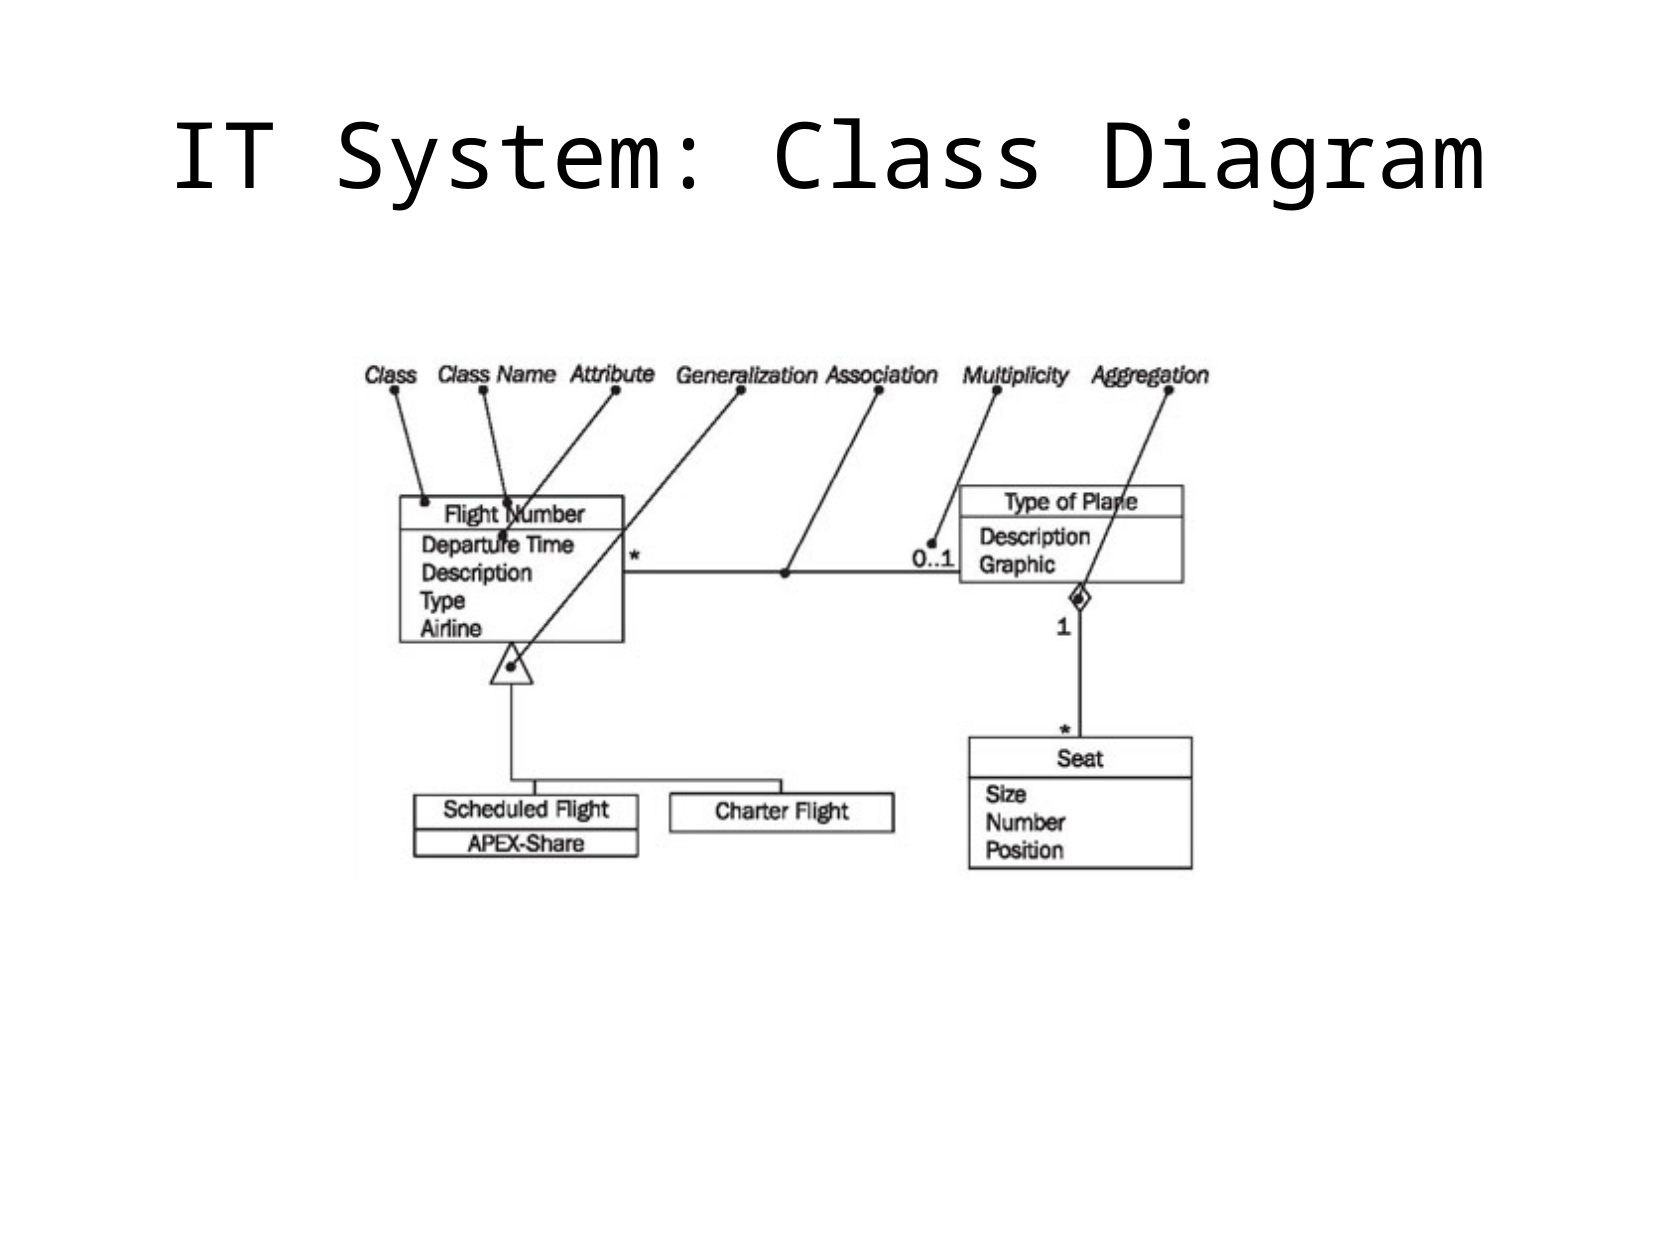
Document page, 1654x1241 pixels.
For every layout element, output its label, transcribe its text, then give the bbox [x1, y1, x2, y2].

picture [354, 356, 1229, 898]
title IT System: Class Diagram [82, 49, 1572, 257]
